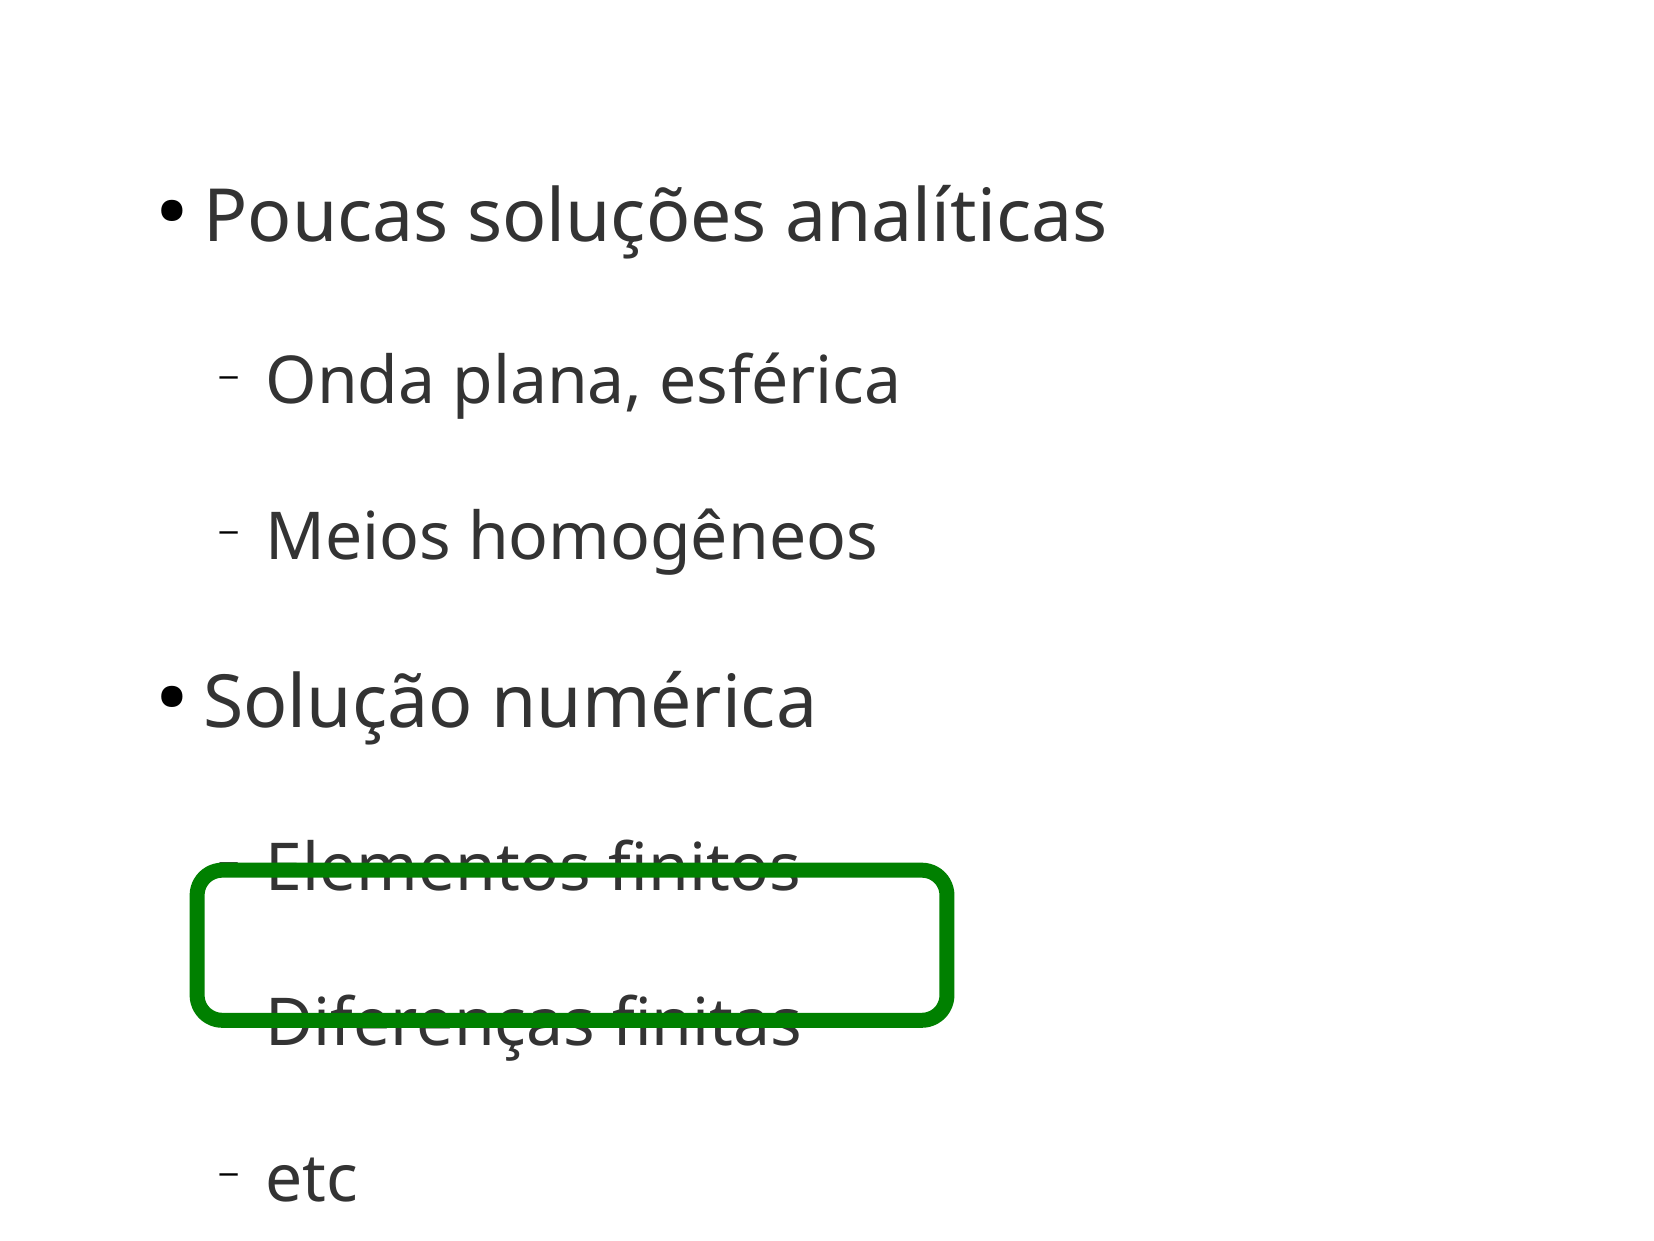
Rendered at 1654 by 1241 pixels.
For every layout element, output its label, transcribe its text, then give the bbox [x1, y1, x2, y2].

list Poucas soluções analíticas Onda plana, esférica Meios homogêneos Solução numérica Elementos finitos Diferenças finitas etc [141, 113, 1597, 1231]
